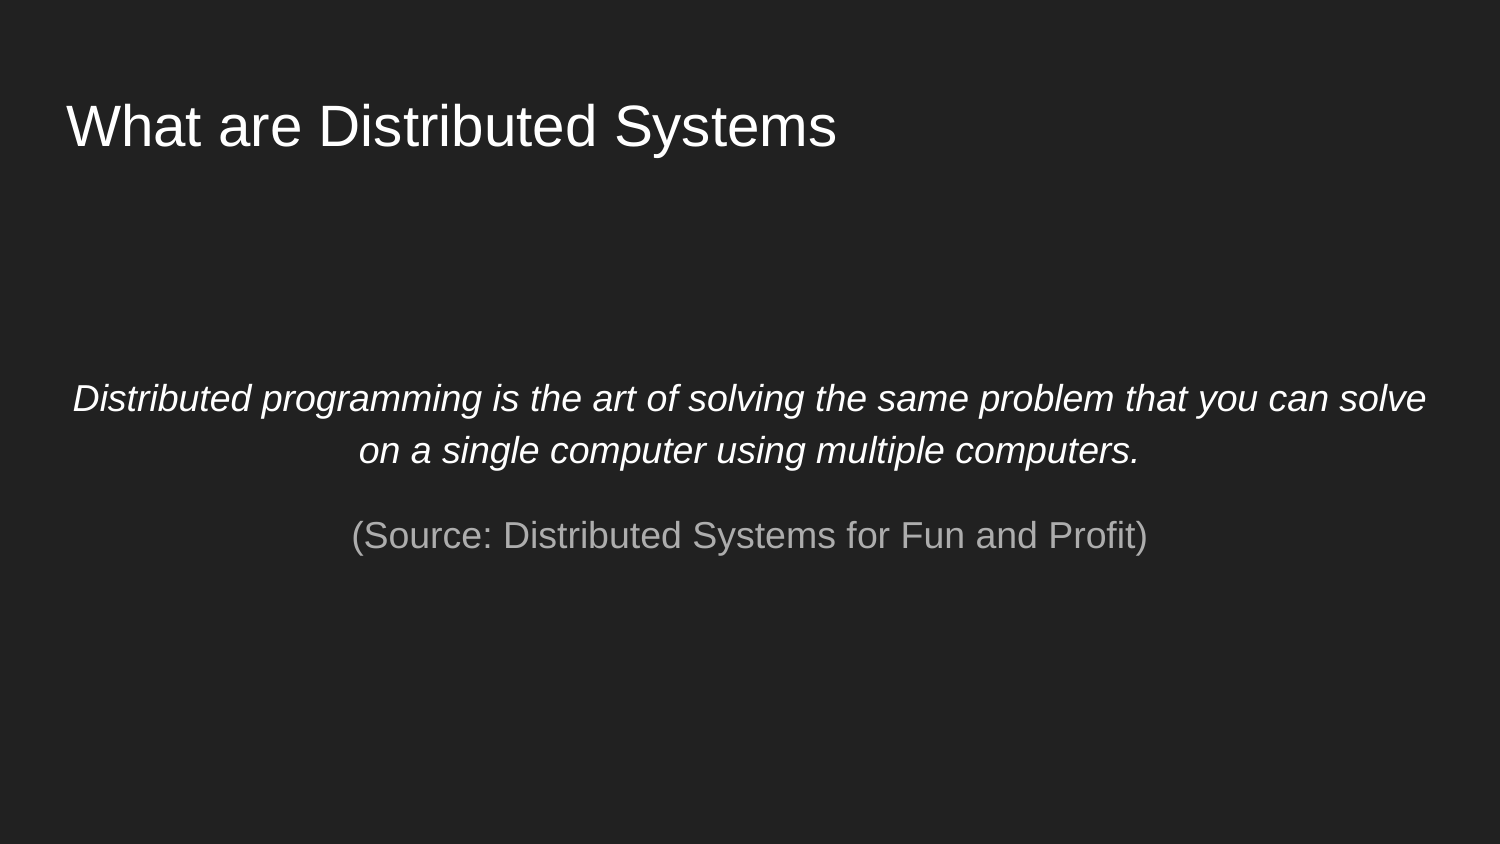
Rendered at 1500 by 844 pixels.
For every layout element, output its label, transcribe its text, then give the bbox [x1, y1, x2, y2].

list Distributed programming is the art of solving the same problem that you can solve on a single computer using multiple computers. (Source: Distributed Systems for Fun and Profit) [51, 189, 1449, 750]
title What are Distributed Systems [51, 72, 1449, 167]
